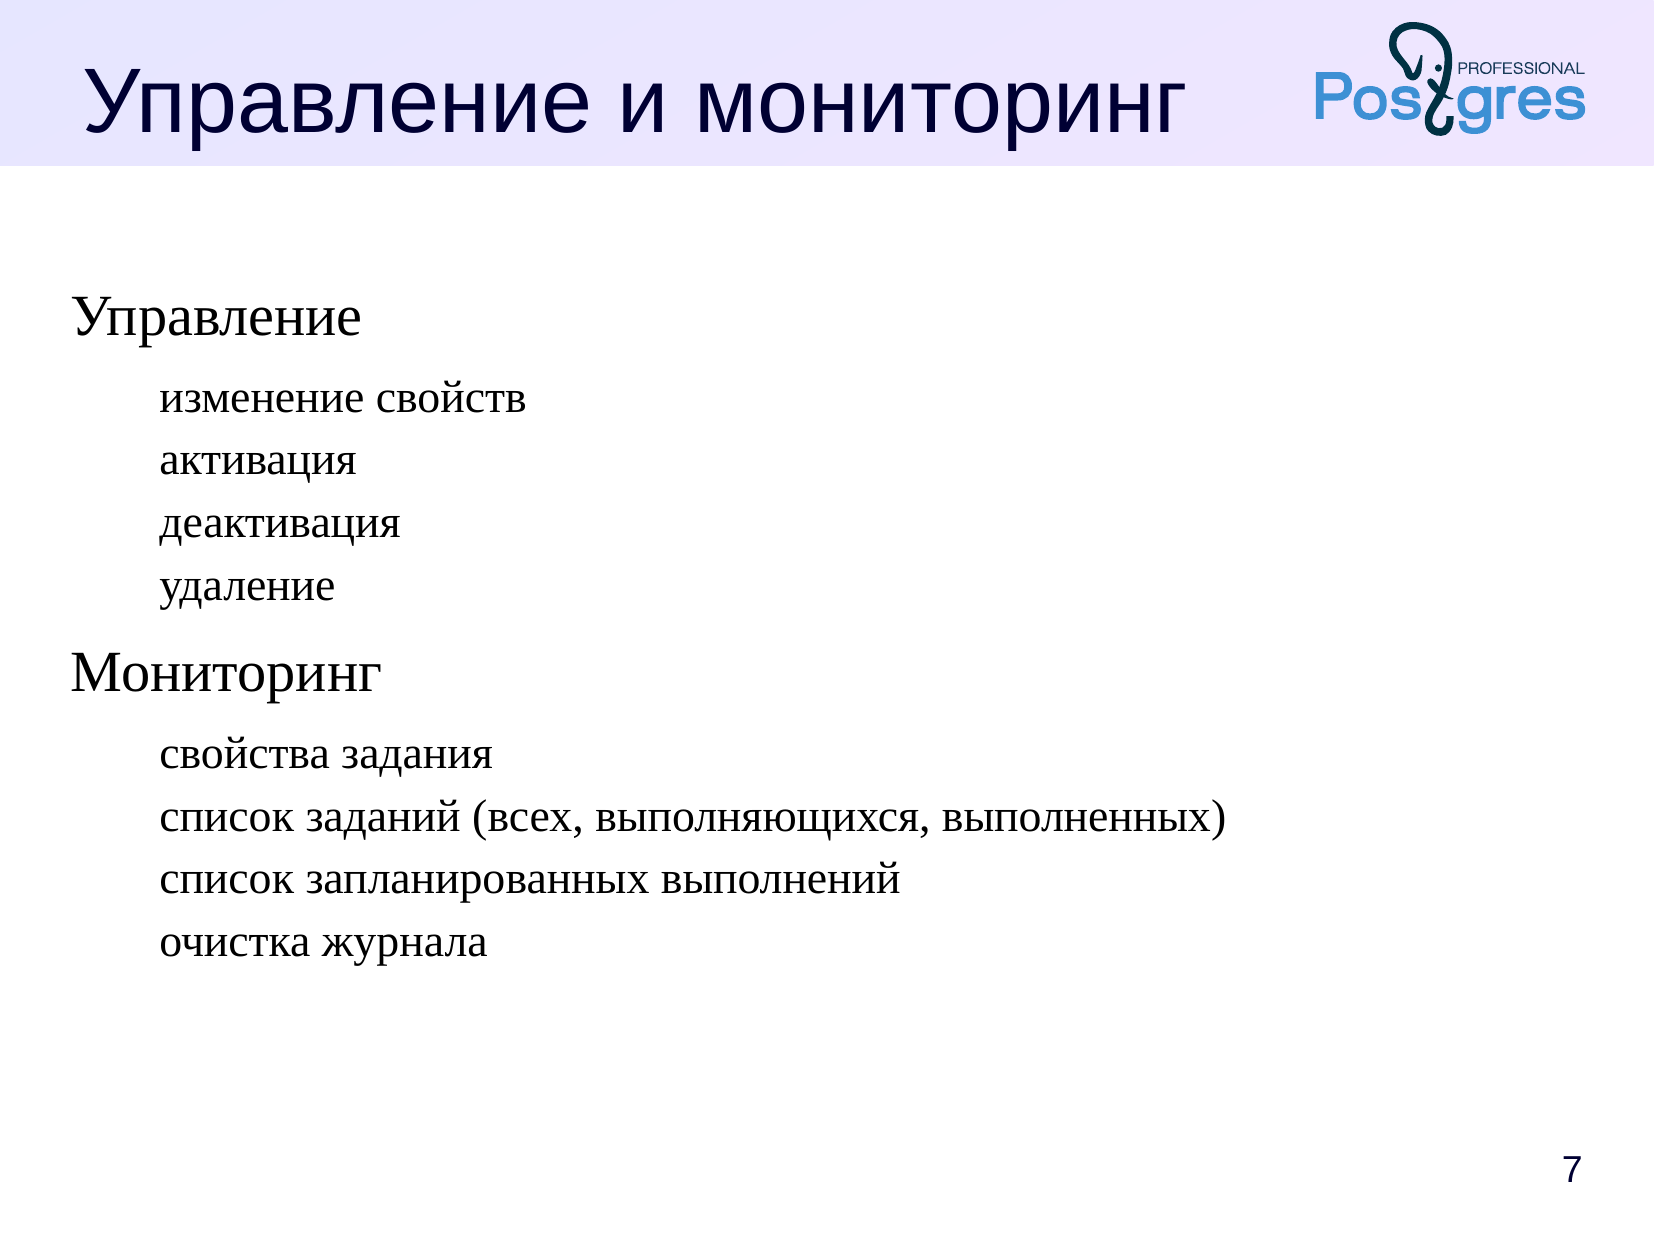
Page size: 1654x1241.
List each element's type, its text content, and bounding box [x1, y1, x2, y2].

title Управление и мониторинг [82, 49, 1252, 153]
list Управление изменение свойств активация деактивация удаление Мониторинг свойства задания список заданий (всех, выполняющихся, выполненных) список запланированных выполнений очистка журнала [70, 283, 1583, 1134]
